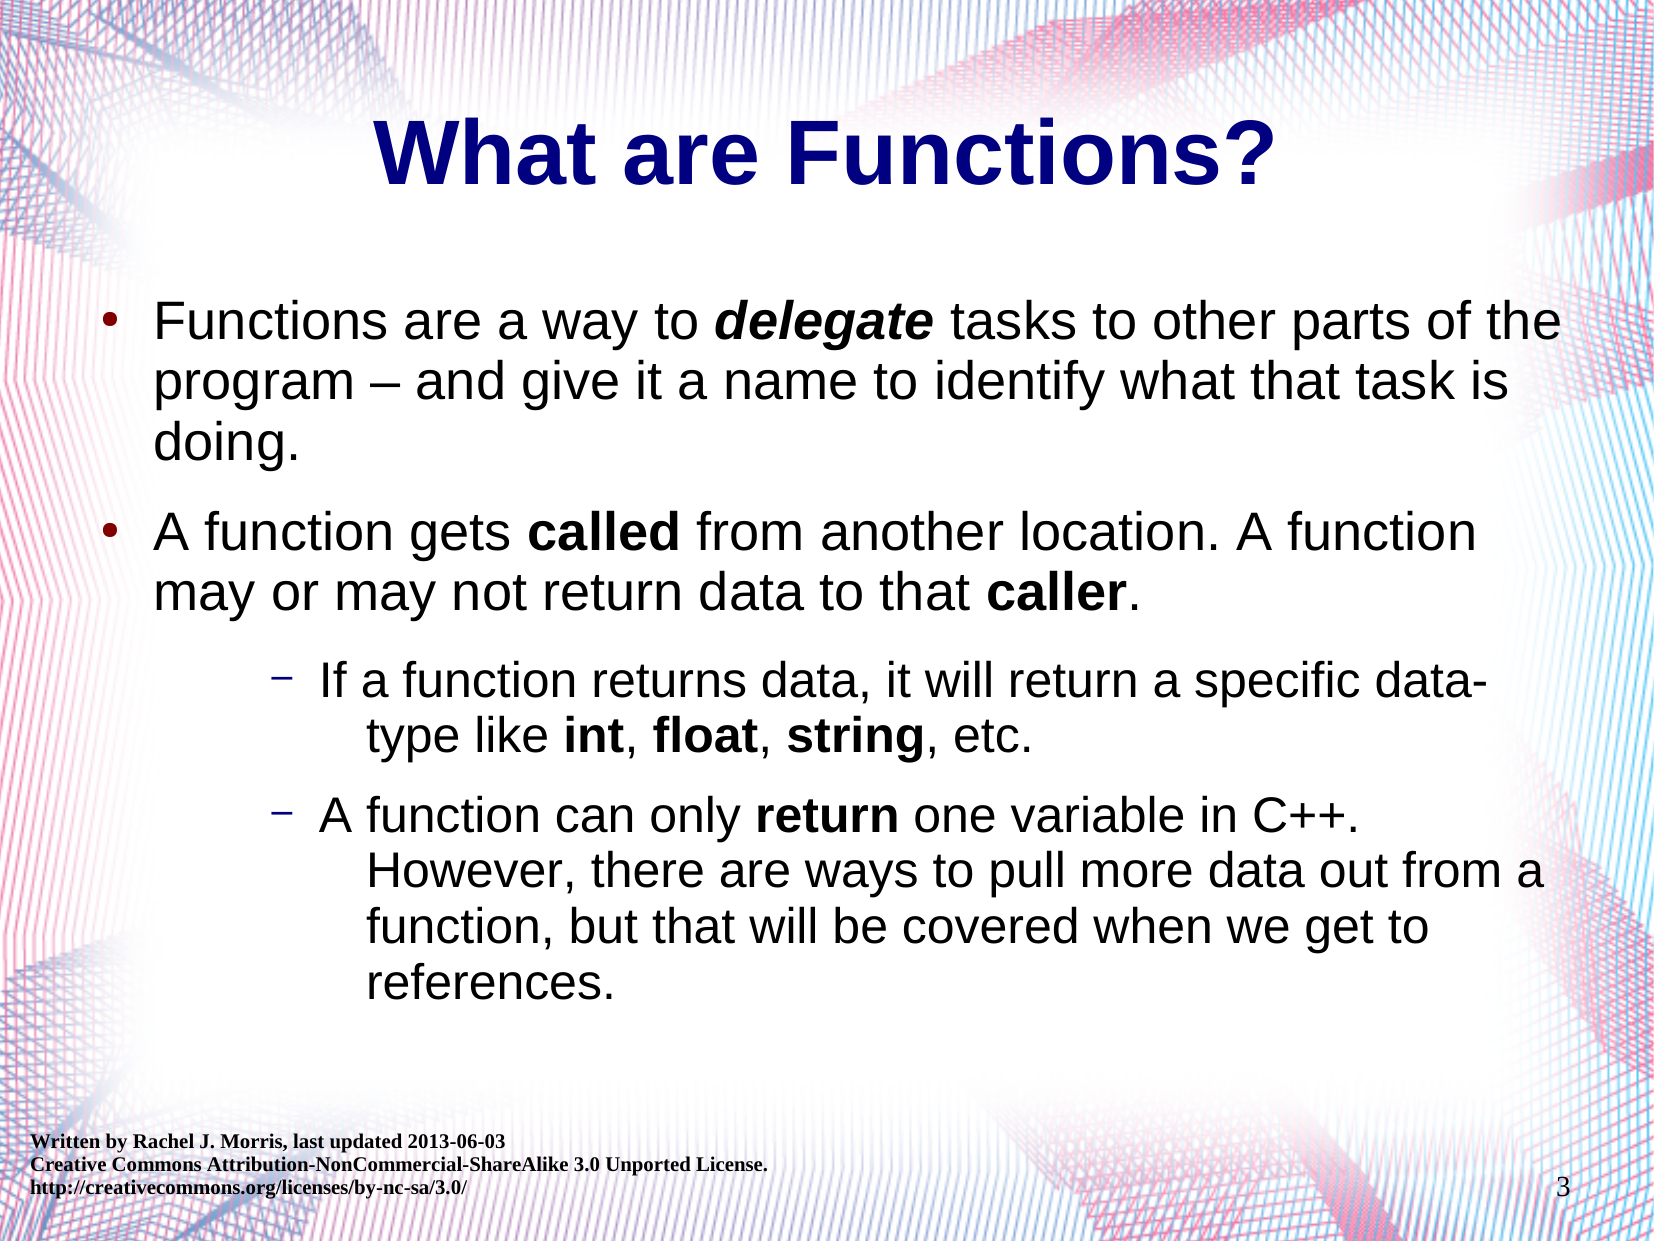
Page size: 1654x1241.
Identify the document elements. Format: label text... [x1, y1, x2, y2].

picture [0, 0, 1654, 1241]
list Functions are a way to delegate tasks to other parts of the program – and give it a name to identify what that task is doing. A function gets called from another location. A function may or may not return data to that caller. If a function returns data, it will return a specific data-type like int, float, string, etc. A function can only return one variable in C++. However, there are ways to pull more data out from a function, but that will be covered when we get to references. [82, 290, 1571, 1011]
title What are Functions? [82, 49, 1571, 257]
